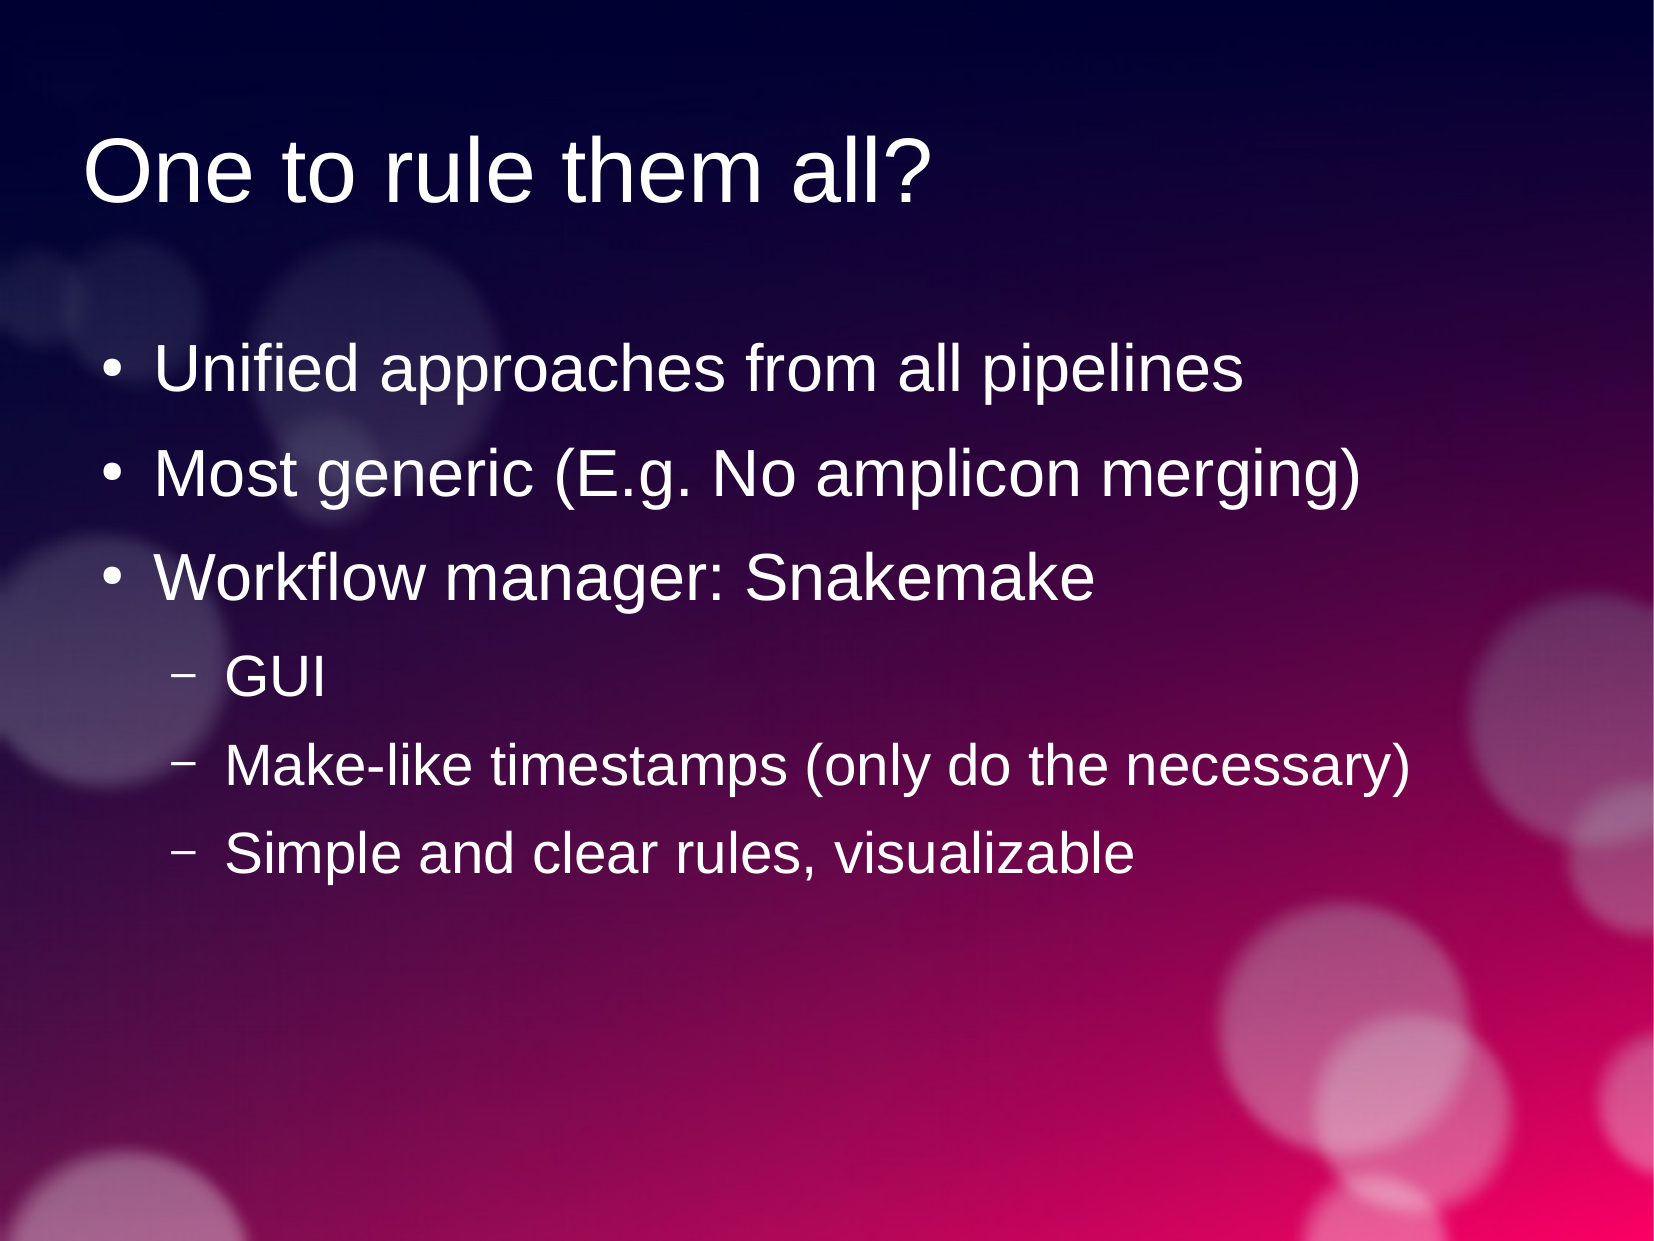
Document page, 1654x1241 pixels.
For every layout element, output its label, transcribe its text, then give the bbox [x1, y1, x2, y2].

picture [0, 0, 1654, 1241]
title One to rule them all? [82, 67, 1571, 275]
list Unified approaches from all pipelines Most generic (E.g. No amplicon merging) Workflow manager: Snakemake GUI Make-like timestamps (only do the necessary) Simple and clear rules, visualizable [82, 331, 1571, 1099]
